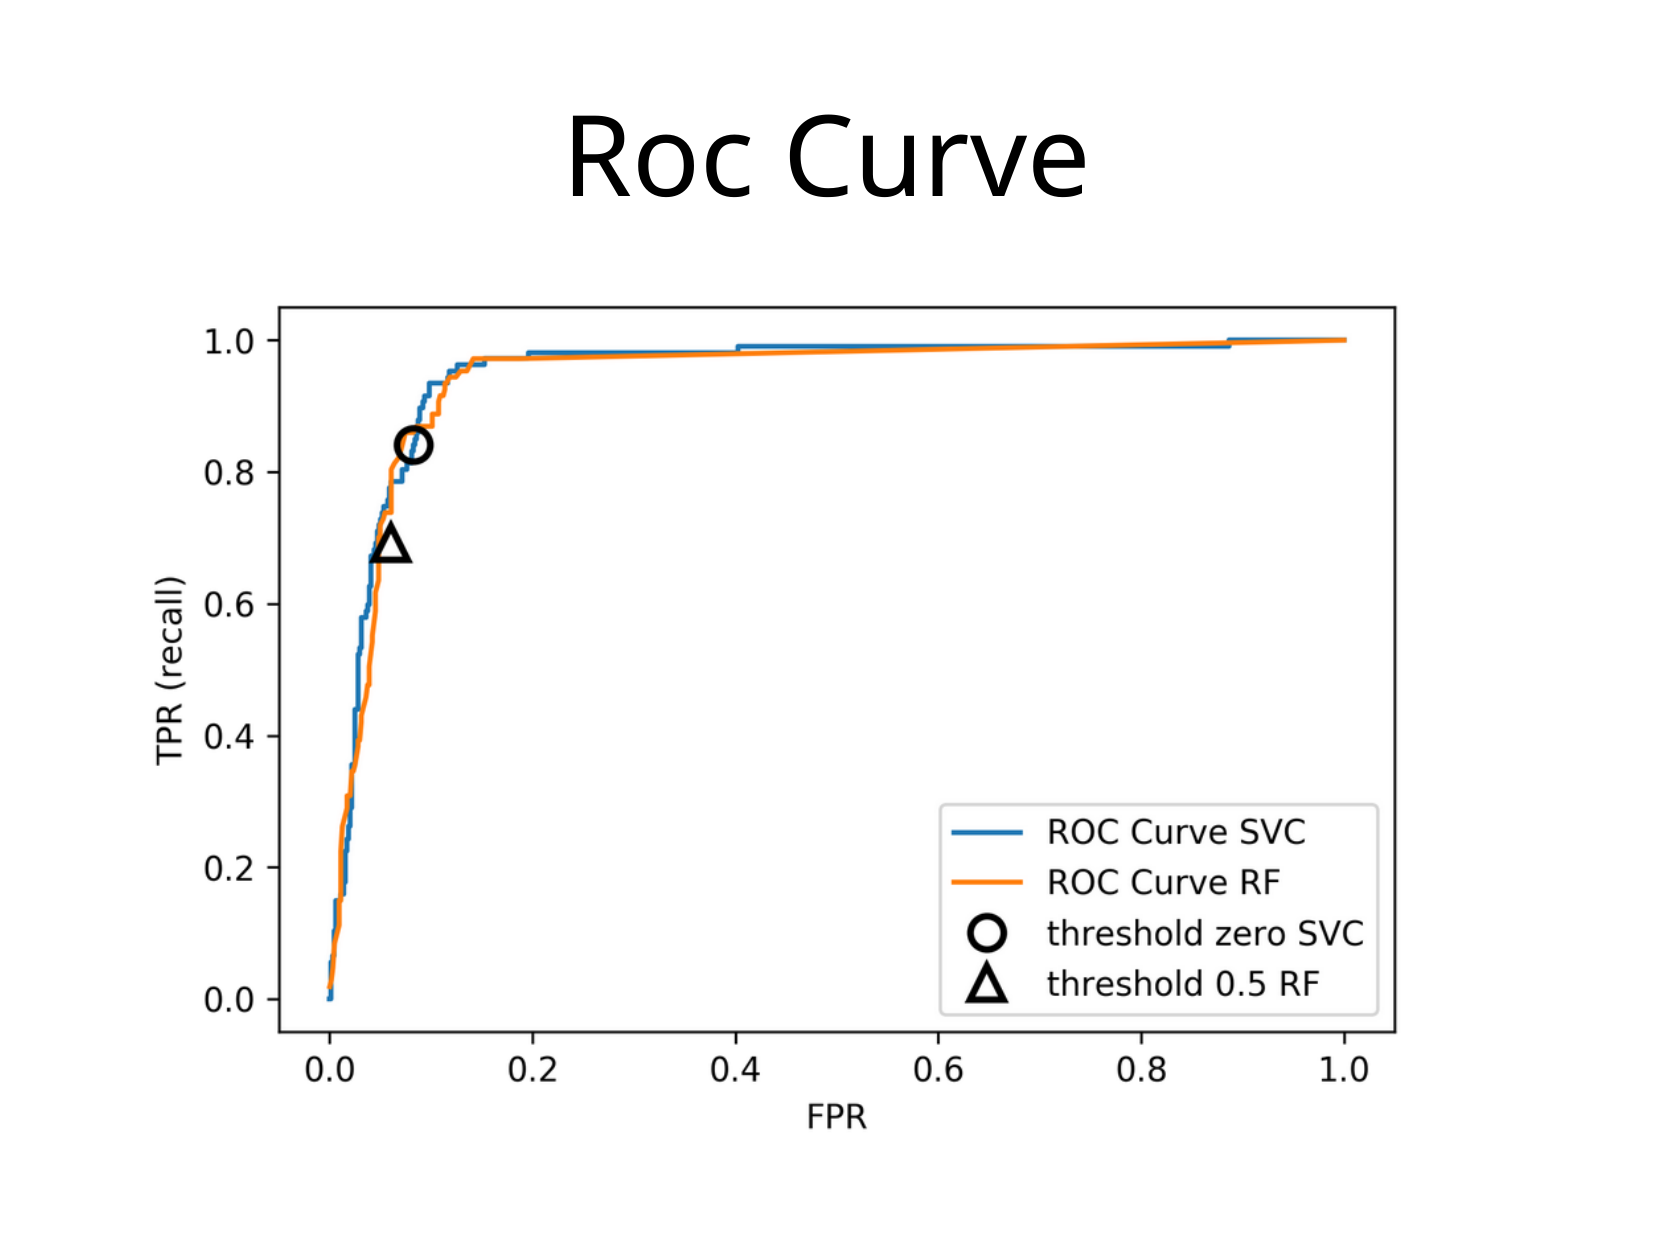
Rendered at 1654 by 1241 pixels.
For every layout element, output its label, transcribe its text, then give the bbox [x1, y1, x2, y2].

picture [128, 269, 1441, 1141]
title Roc Curve [82, 49, 1571, 257]
